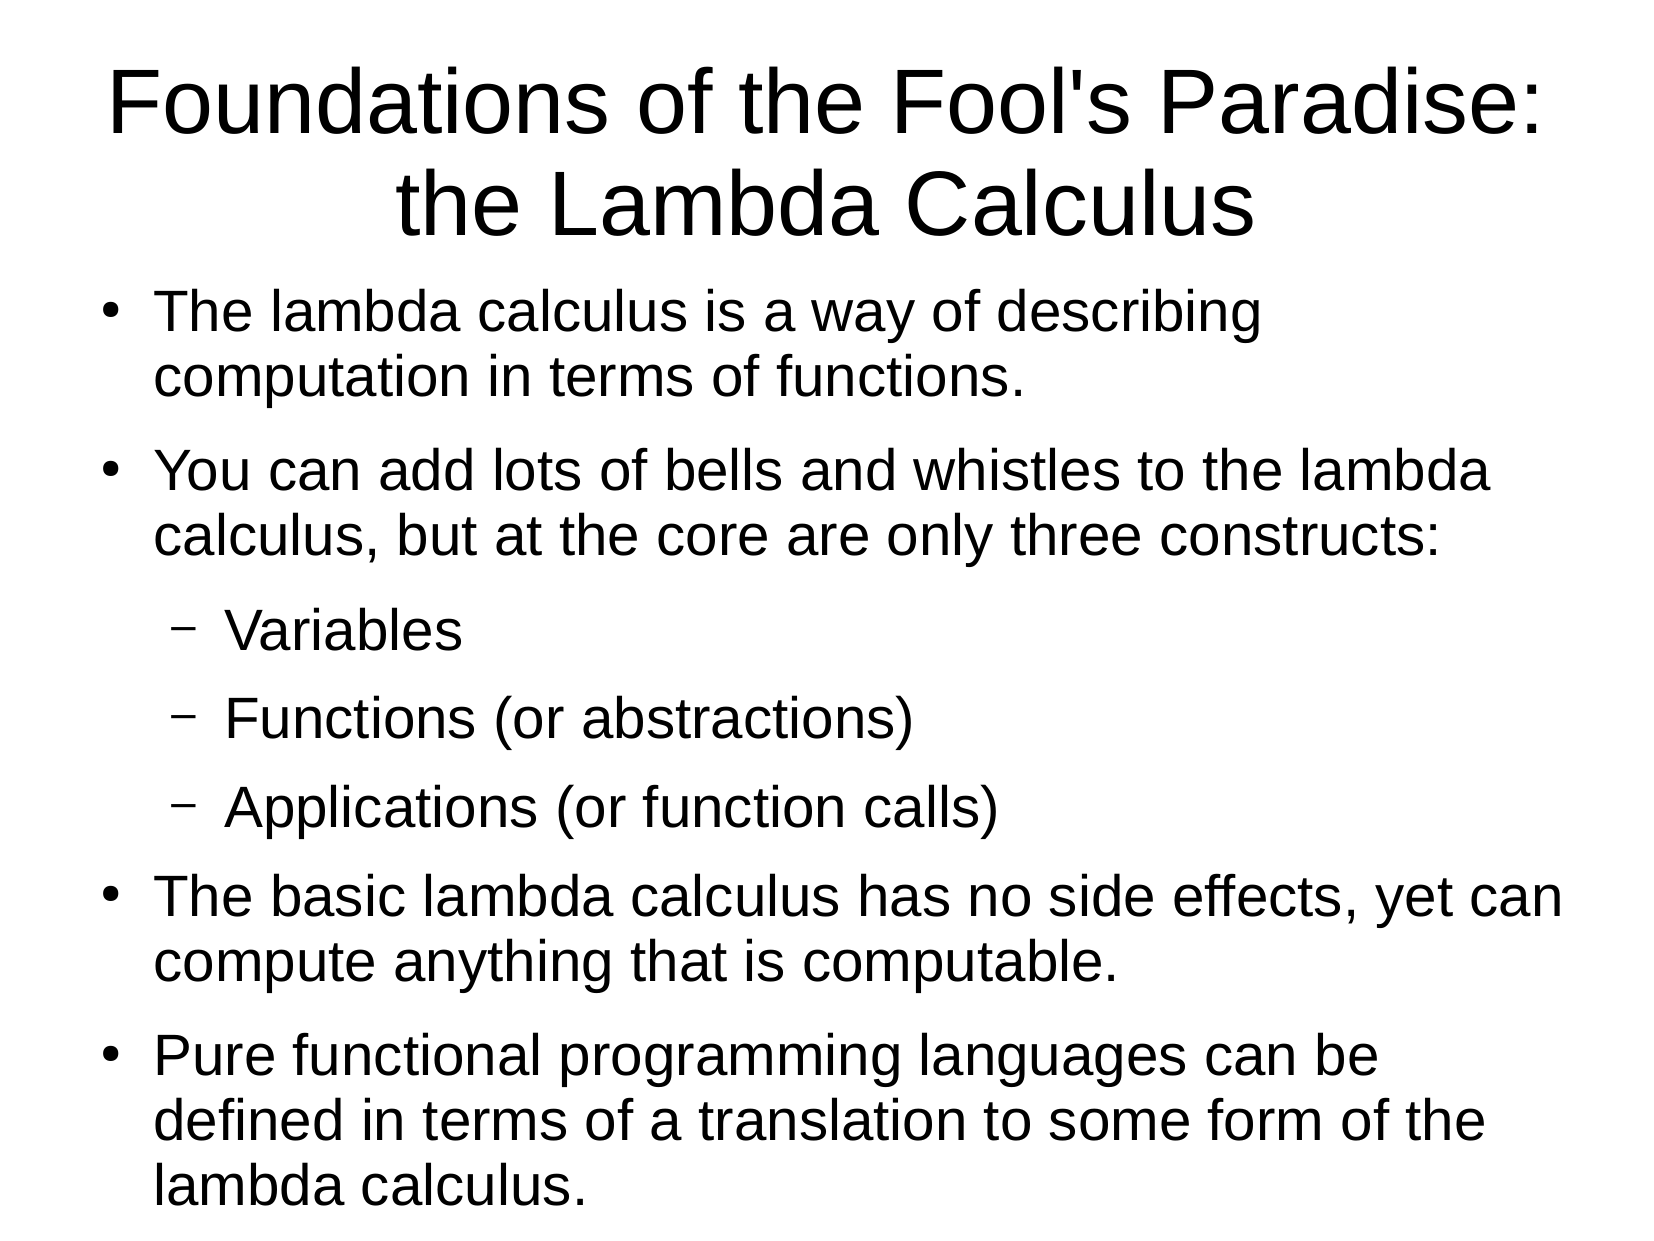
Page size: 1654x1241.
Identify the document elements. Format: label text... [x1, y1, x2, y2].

list The lambda calculus is a way of describing computation in terms of functions. You can add lots of bells and whistles to the lambda calculus, but at the core are only three constructs: Variables Functions (or abstractions) Applications (or function calls) The basic lambda calculus has no side effects, yet can compute anything that is computable. Pure functional programming languages can be defined in terms of a translation to some form of the lambda calculus. [82, 278, 1571, 1216]
title Foundations of the Fool's Paradise: the Lambda Calculus [82, 49, 1571, 257]
